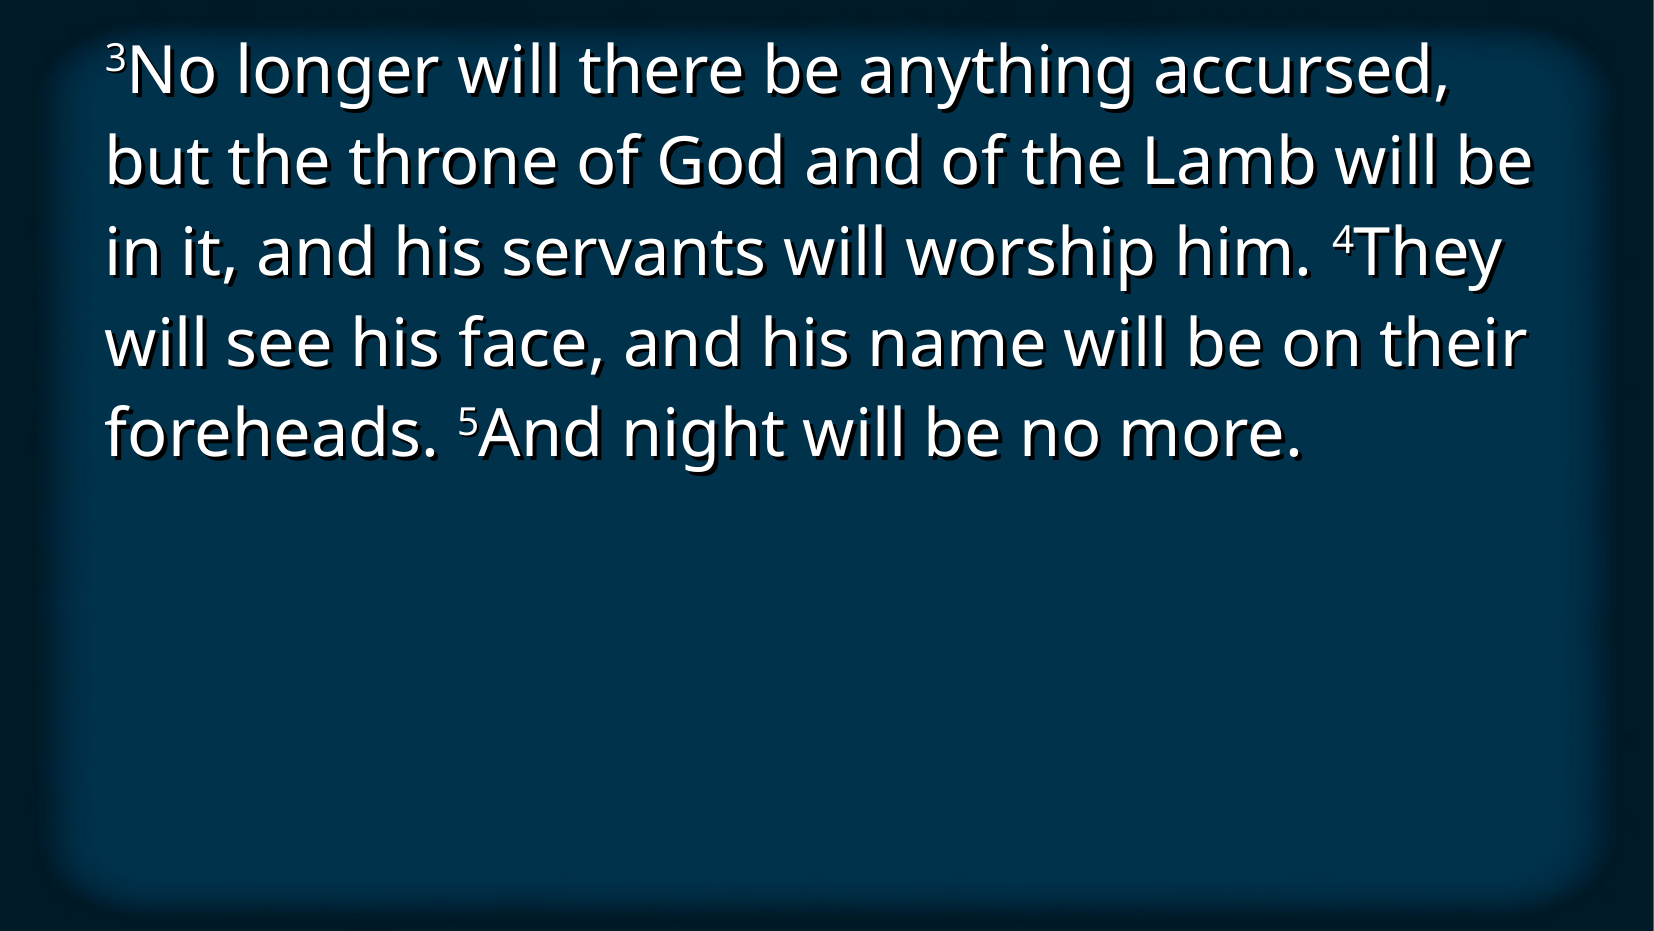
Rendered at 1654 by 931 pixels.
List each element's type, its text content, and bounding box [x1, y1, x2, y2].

picture [0, 0, 1654, 931]
text_box 3No longer will there be anything accursed, but the throne of God and of the Lamb will be in it, and his servants will worship him. 4They will see his face, and his name will be on their foreheads. 5And night will be no more. [90, 15, 1561, 474]
